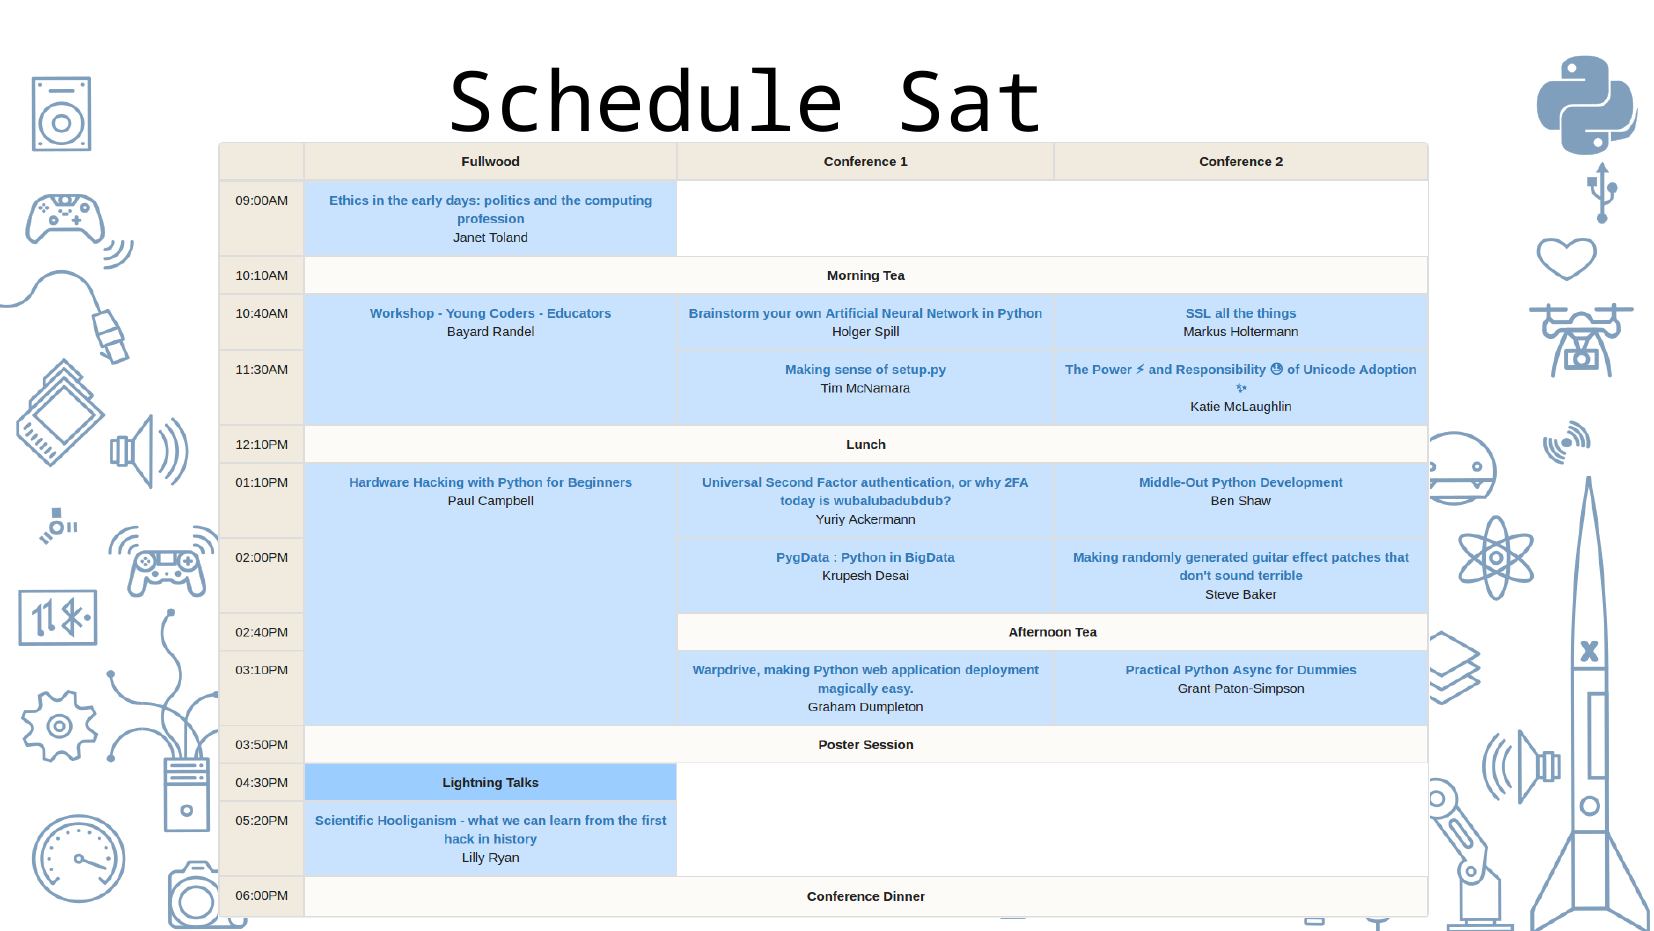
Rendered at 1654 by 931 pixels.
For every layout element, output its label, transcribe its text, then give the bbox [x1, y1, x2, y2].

picture [0, 0, 1654, 931]
text_box Schedule Sat 10th [431, 35, 1223, 141]
